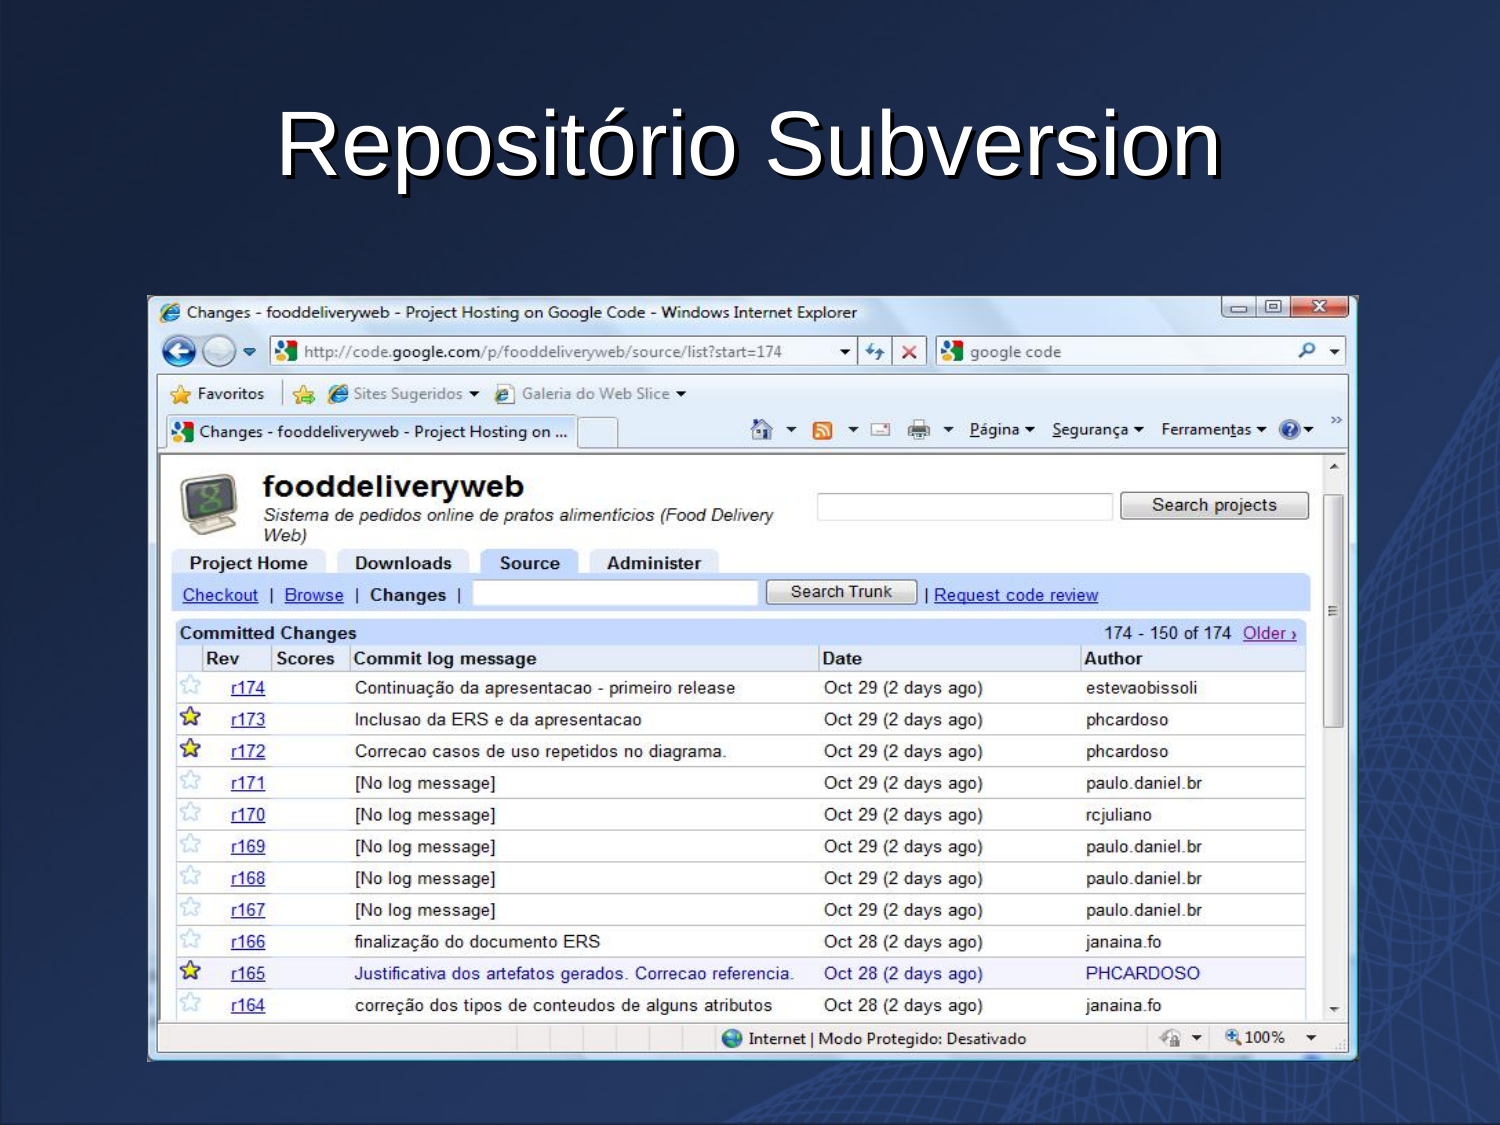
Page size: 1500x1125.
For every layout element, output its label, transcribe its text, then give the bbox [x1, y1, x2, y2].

title Repositório Subversion [75, 20, 1426, 257]
picture [0, 0, 1500, 1125]
